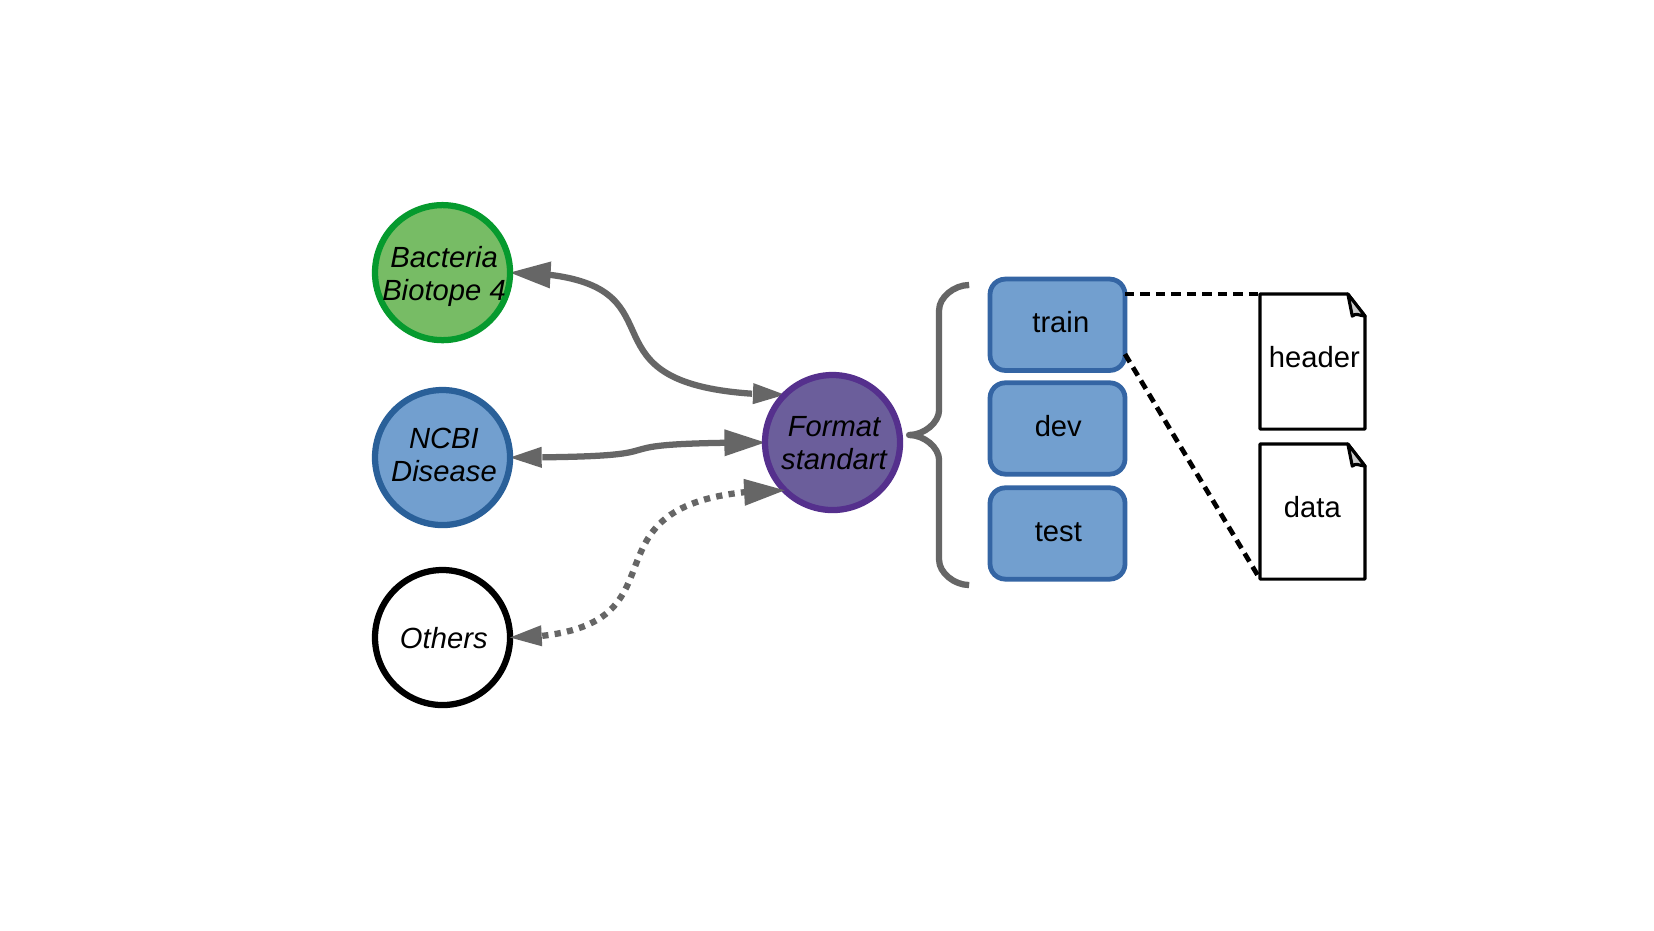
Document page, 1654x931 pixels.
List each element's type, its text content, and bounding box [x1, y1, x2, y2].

text_box [387, 496, 498, 526]
text_box [990, 382, 1126, 475]
text_box [390, 390, 495, 414]
text_box train [1017, 298, 1144, 350]
text_box data [1269, 483, 1396, 535]
text_box Format standart [744, 402, 925, 516]
text_box [394, 685, 491, 706]
text_box [1260, 294, 1366, 333]
text_box header [1254, 333, 1381, 385]
text_box [990, 279, 1126, 371]
text_box test [1020, 507, 1146, 559]
text_box dev [1020, 402, 1146, 454]
text_box [390, 315, 496, 341]
text_box [1260, 385, 1366, 430]
text_box Others [354, 615, 535, 685]
text_box NCBI Disease [354, 414, 535, 496]
text_box [387, 205, 498, 234]
text_box [378, 570, 507, 615]
text_box [778, 375, 887, 402]
text_box [990, 487, 1126, 580]
text_box [1260, 444, 1366, 580]
text_box Bacteria Biotope 4 [354, 234, 535, 315]
